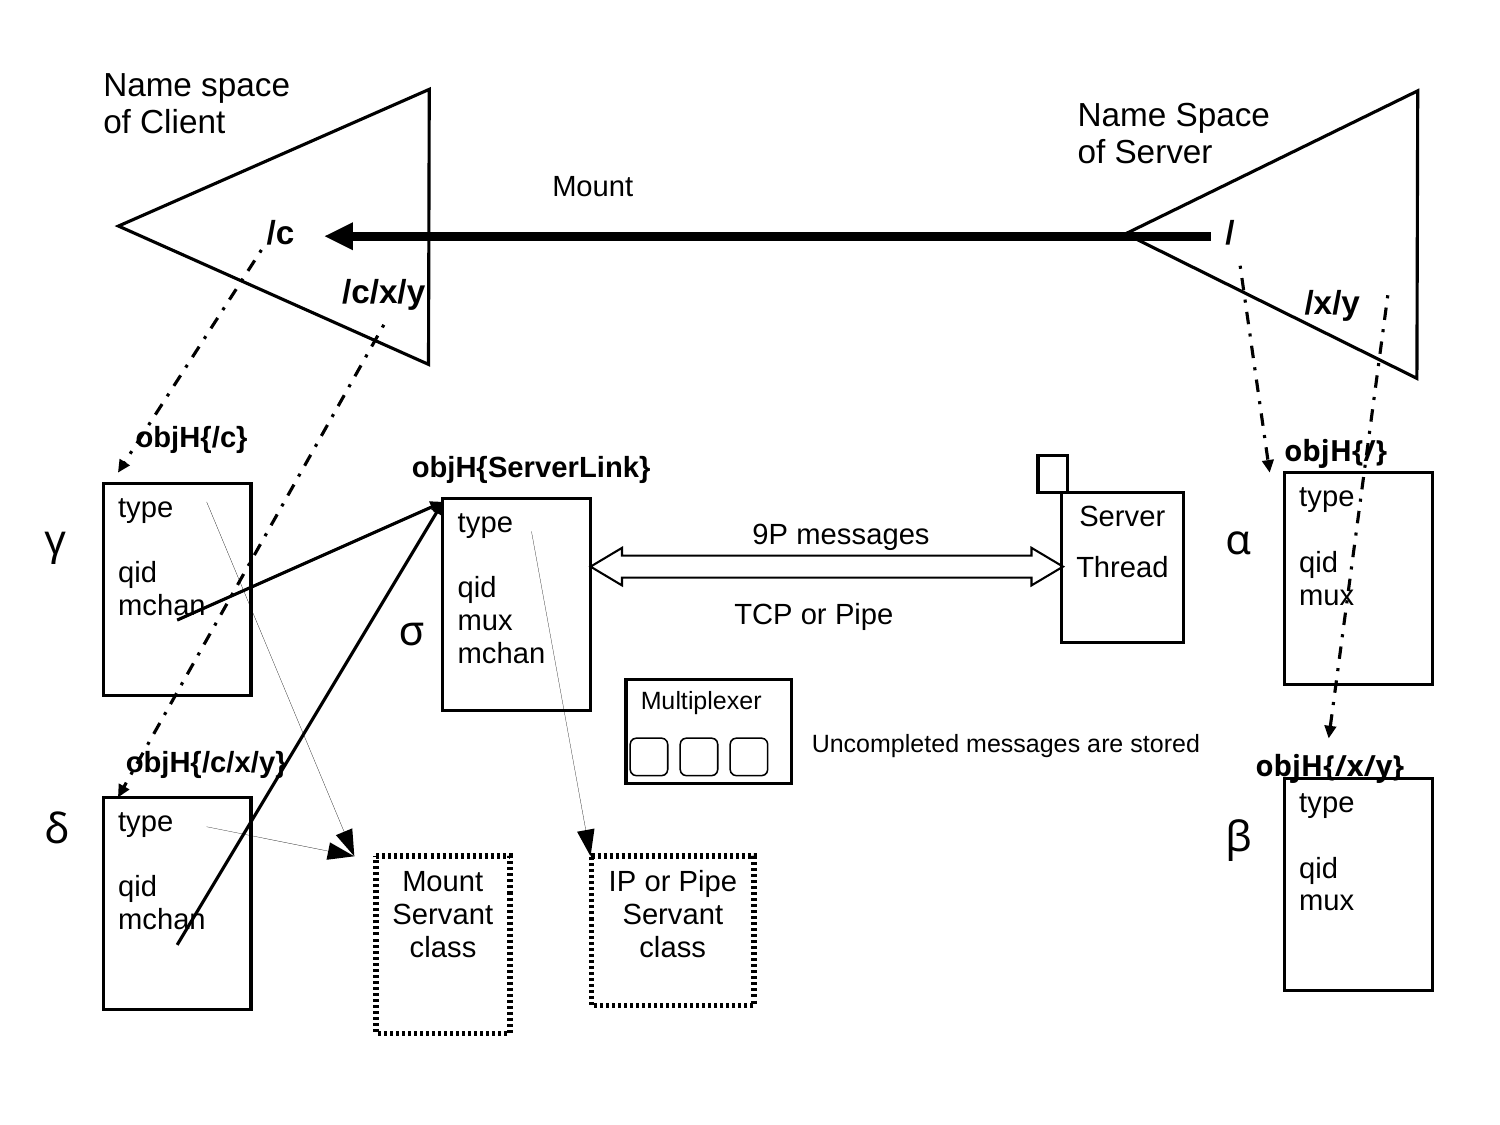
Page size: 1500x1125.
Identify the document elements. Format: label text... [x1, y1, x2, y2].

text_box type qid mchan [103, 797, 252, 1010]
text_box Mount [537, 162, 649, 211]
text_box α [1210, 501, 1270, 567]
text_box γ [29, 501, 89, 567]
text_box Name Space of Server [1062, 88, 1286, 179]
text_box objH{ServerLink} [397, 442, 666, 492]
text_box IP or Pipe Servant class [591, 856, 755, 1006]
text_box type qid mux [1284, 472, 1433, 685]
text_box TCP or Pipe [719, 590, 909, 639]
text_box objH{/c/x/y} [111, 738, 298, 787]
text_box σ [383, 593, 443, 658]
text_box type qid mux [1284, 789, 1433, 991]
text_box Multiplexer [625, 679, 792, 784]
text_box type qid mux mchan [442, 498, 591, 711]
text_box /x/y [1289, 277, 1398, 330]
text_box 9P messages [737, 510, 945, 559]
text_box objH{/c/x/y} [275, 740, 303, 787]
text_box δ [29, 791, 89, 857]
text_box β [1210, 799, 1270, 865]
text_box objH{/} [1269, 422, 1420, 473]
text_box objH{/x/y} [1240, 738, 1447, 789]
text_box objH{/c} [120, 413, 263, 462]
text_box /c/x/y [327, 265, 441, 319]
text_box Name space of Client [88, 58, 306, 149]
text_box Server Thread [1061, 492, 1184, 643]
text_box type qid mchan [103, 483, 252, 696]
text_box / [1210, 206, 1271, 260]
text_box Uncompleted messages are stored [797, 722, 1216, 766]
text_box /c [251, 206, 310, 260]
text_box Mount Servant class [376, 856, 510, 1034]
